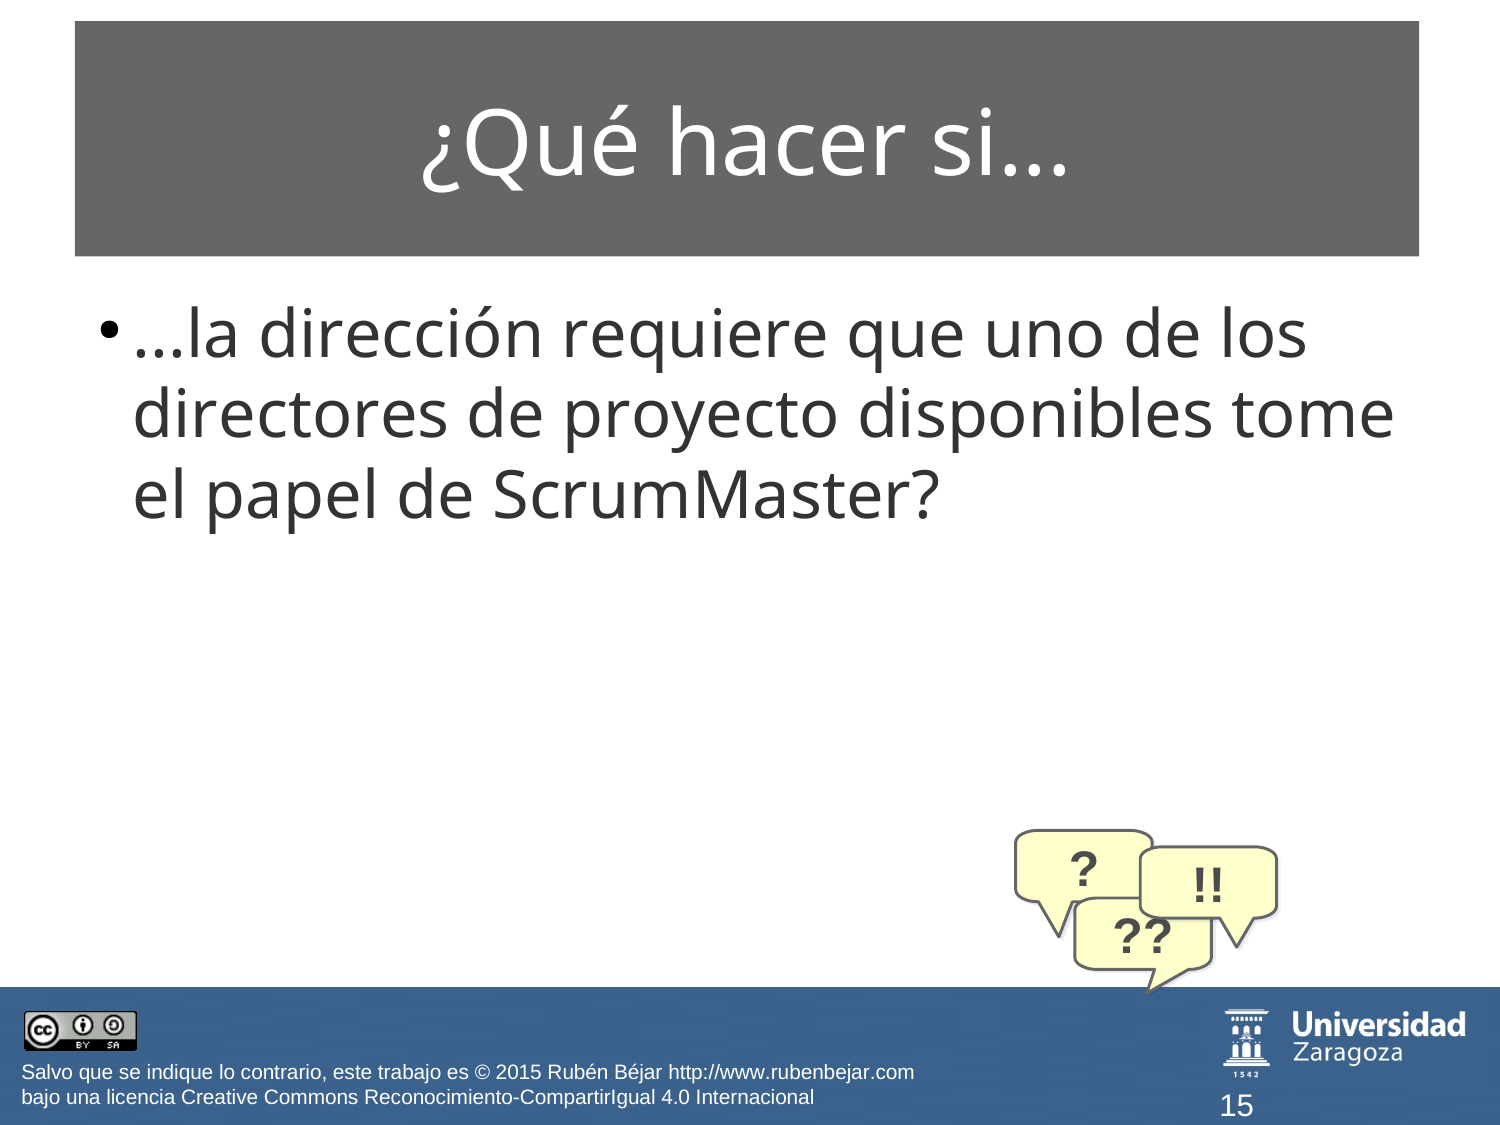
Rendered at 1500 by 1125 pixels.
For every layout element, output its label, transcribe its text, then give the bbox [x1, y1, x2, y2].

text_box ? [1015, 830, 1153, 937]
text_box ?? [1074, 897, 1212, 994]
list ...la dirección requiere que uno de los directores de proyecto disponibles tome el papel de ScrumMaster? [82, 283, 1418, 957]
picture [0, 987, 1500, 1125]
text_box !! [1140, 846, 1277, 948]
title ¿Qué hacer si... [74, 21, 1420, 257]
